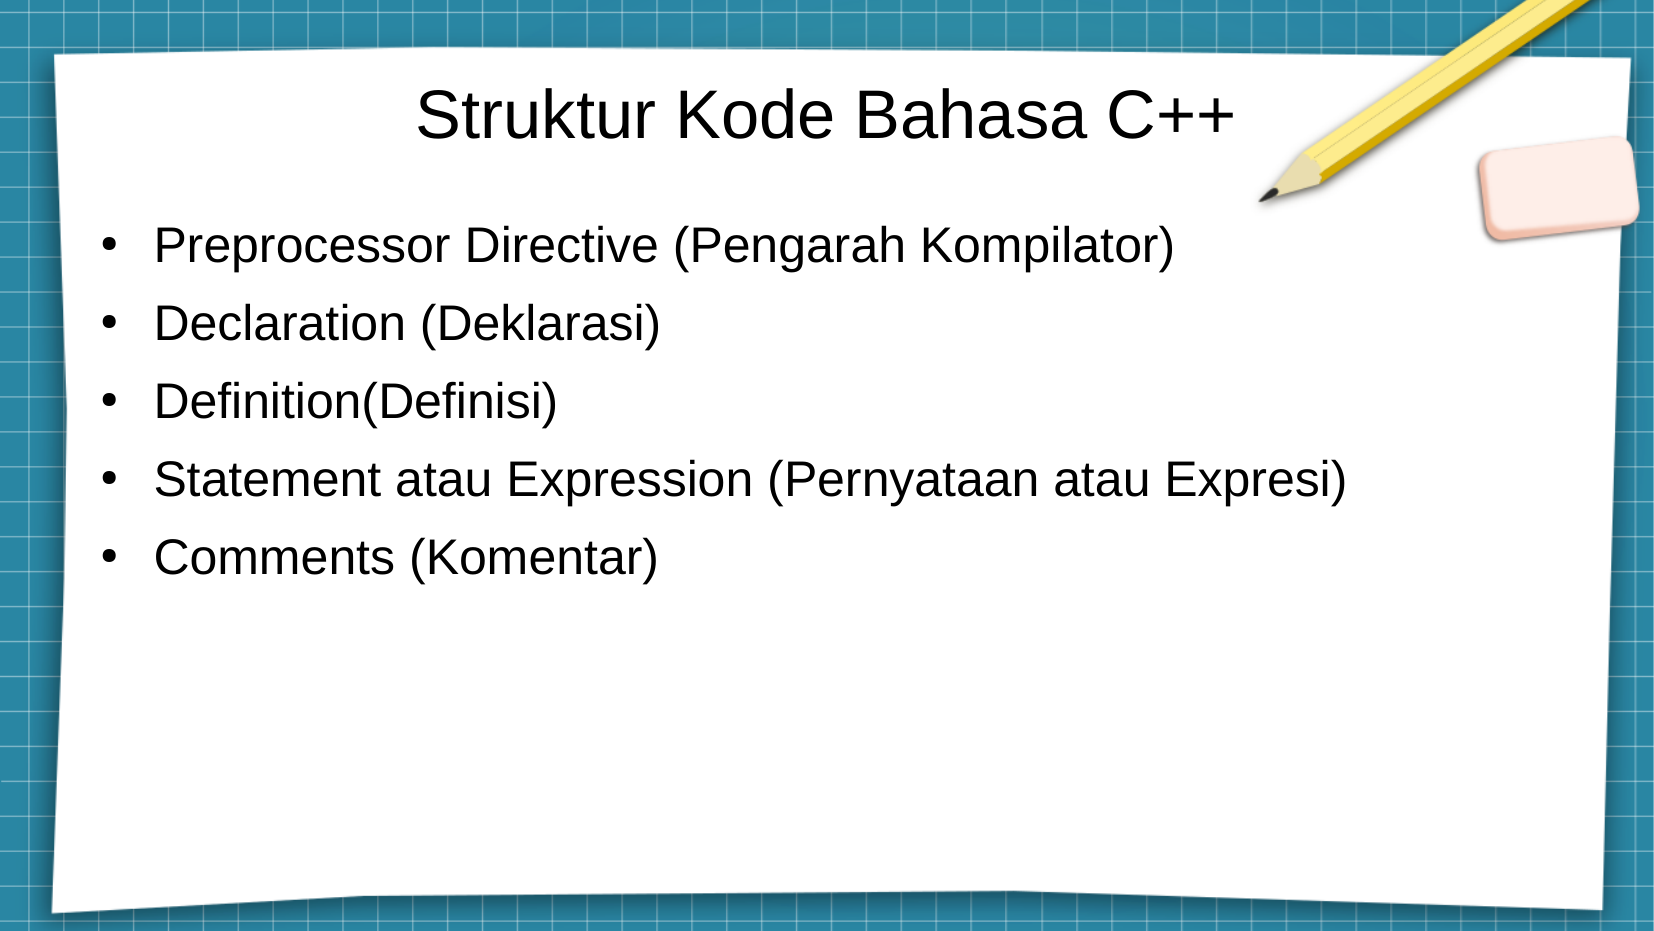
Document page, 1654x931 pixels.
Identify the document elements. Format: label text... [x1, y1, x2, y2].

picture [0, 0, 1654, 931]
list Preprocessor Directive (Pengarah Kompilator) Declaration (Deklarasi) Definition(Definisi) Statement atau Expression (Pernyataan atau Expresi) Comments (Komentar) [82, 217, 1571, 758]
title Struktur Kode Bahasa C++ [82, 37, 1571, 193]
